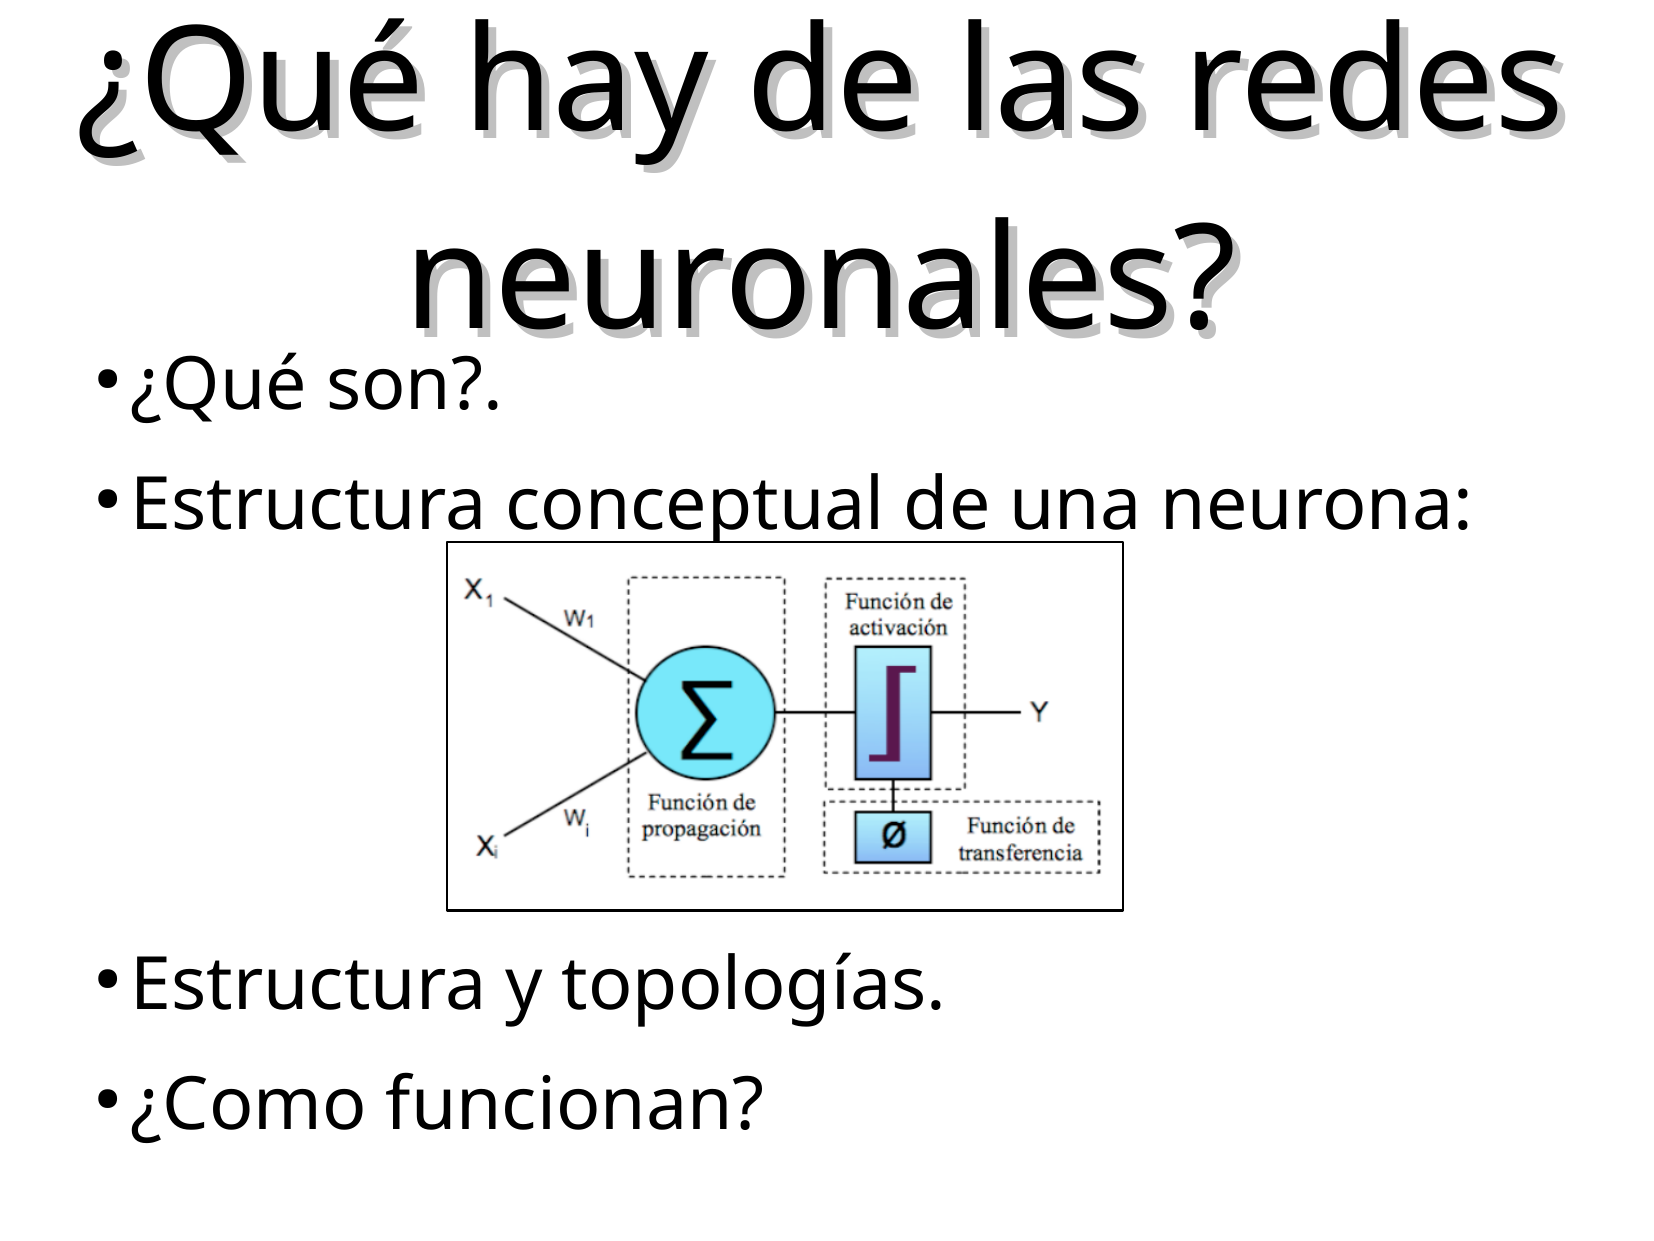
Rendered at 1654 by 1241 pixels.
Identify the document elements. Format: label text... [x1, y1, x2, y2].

list ¿Qué son?. Estructura conceptual de una neurona: Estructura y topologías. ¿Como funcionan? [82, 330, 1571, 1158]
title ¿Qué hay de las redes neuronales? [23, 35, 1619, 312]
picture [448, 543, 1123, 910]
